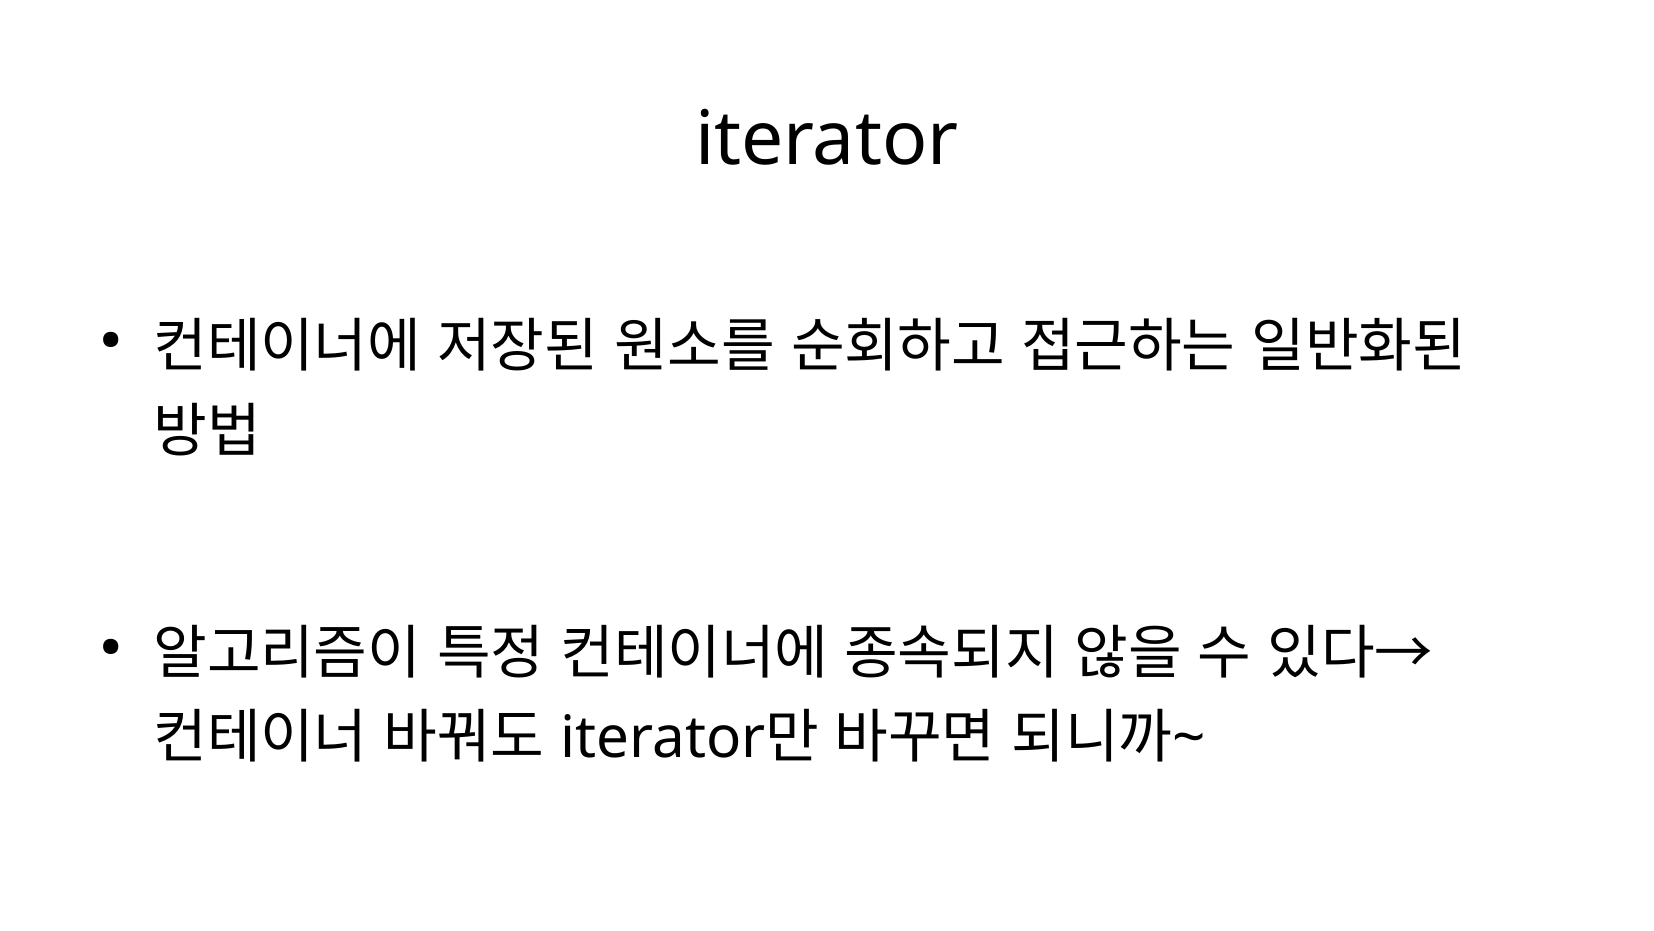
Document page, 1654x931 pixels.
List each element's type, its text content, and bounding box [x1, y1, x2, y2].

title iterator [82, 57, 1571, 213]
list 컨테이너에 저장된 원소를 순회하고 접근하는 일반화된 방법 알고리즘이 특정 컨테이너에 종속되지 않을 수 있다→ 컨테이너 바꿔도 iterator만 바꾸면 되니까~ [82, 299, 1571, 839]
